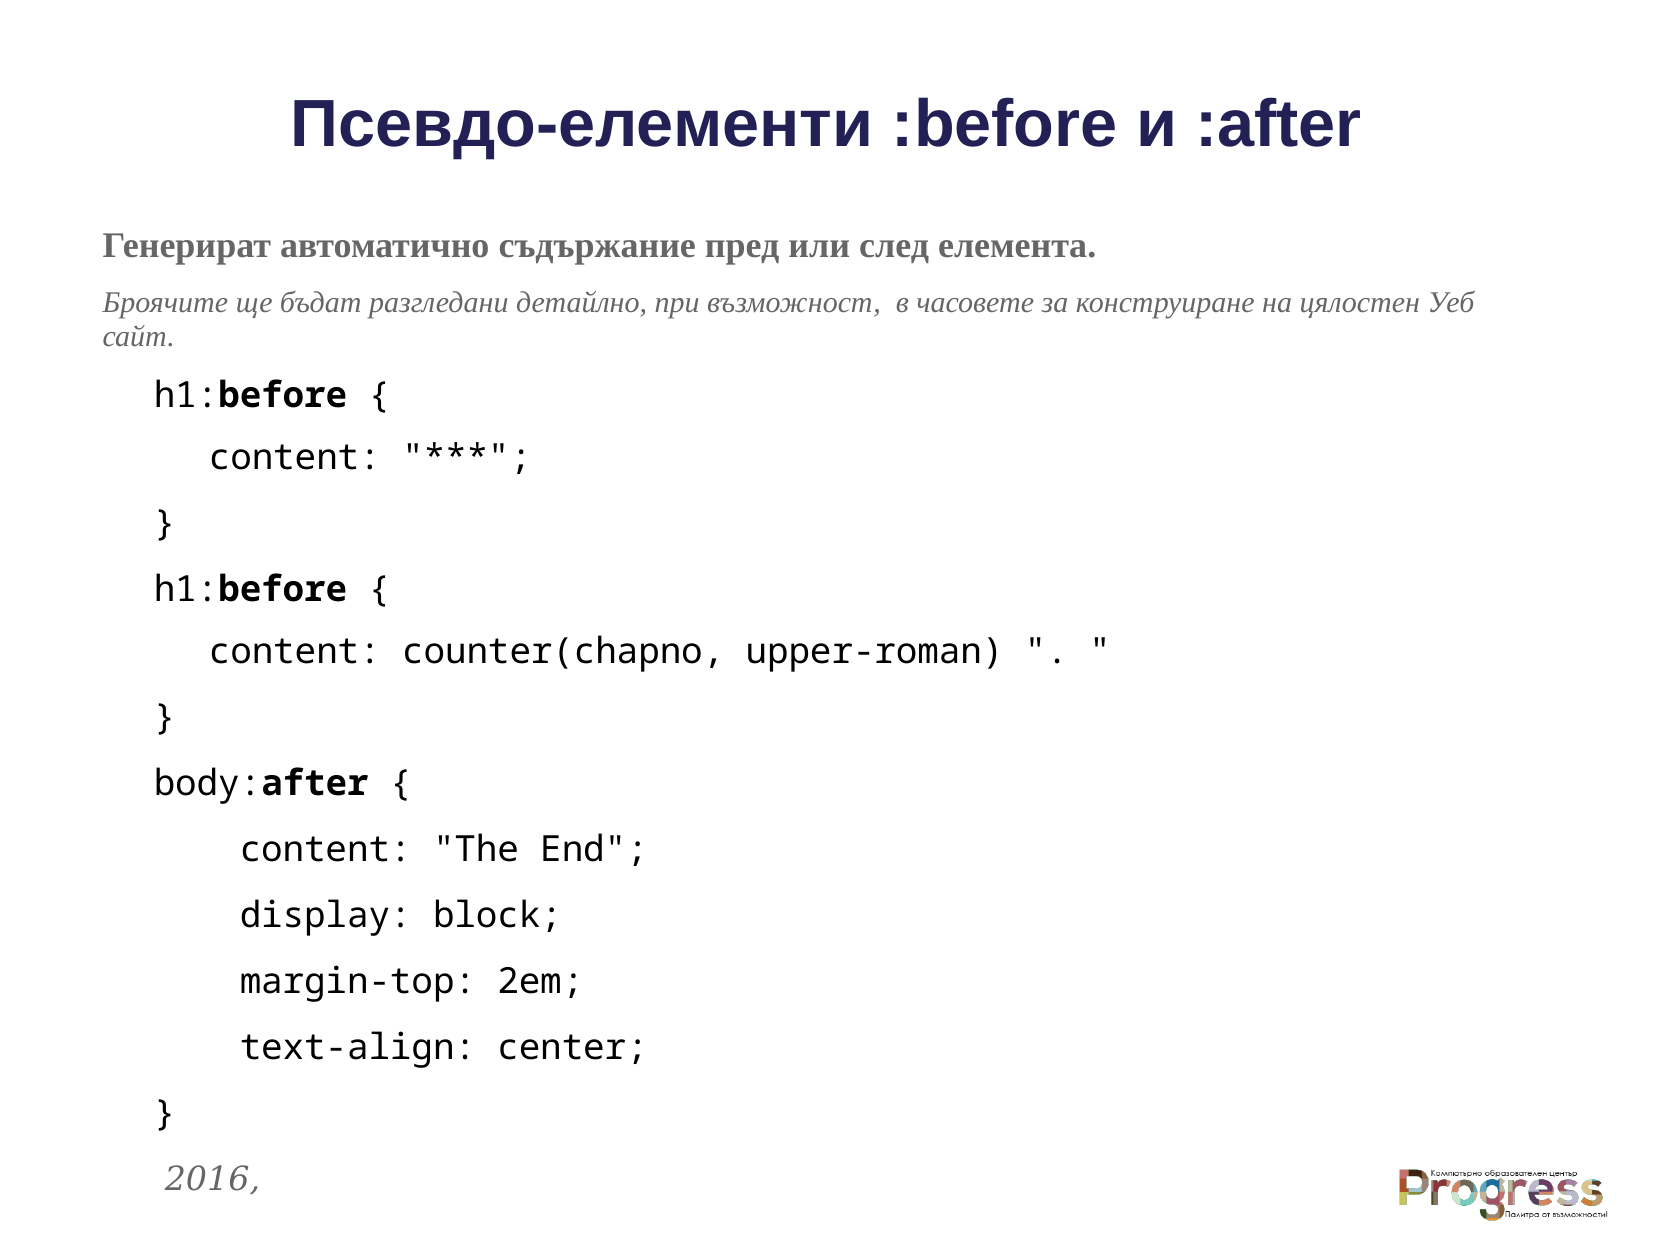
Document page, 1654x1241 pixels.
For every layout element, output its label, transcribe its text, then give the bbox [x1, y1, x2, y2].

title Псевдо-елементи :before и :after [82, 61, 1571, 186]
picture [1399, 1168, 1613, 1221]
list [90, 225, 1531, 1141]
text_box 2016, Ива Е. Попова [150, 1152, 586, 1201]
